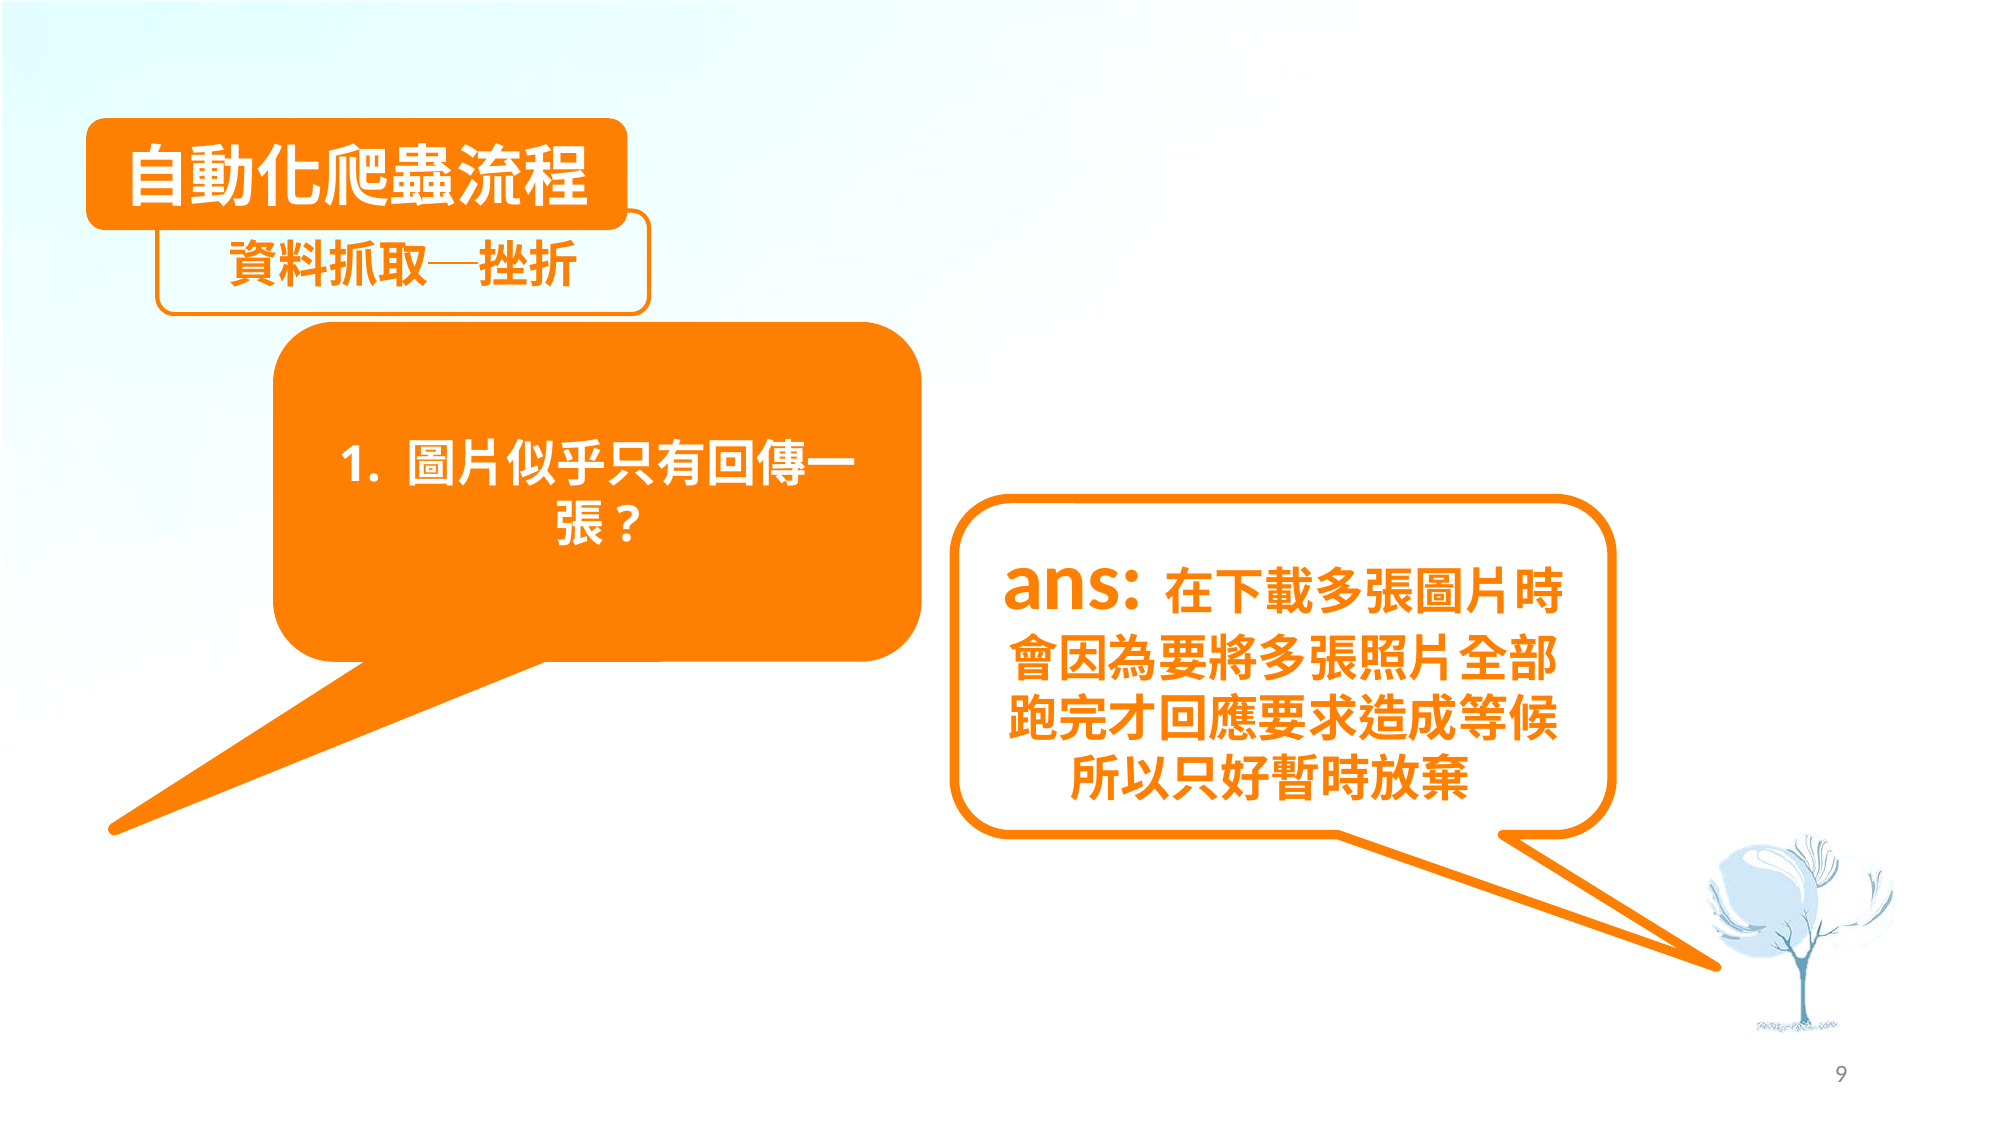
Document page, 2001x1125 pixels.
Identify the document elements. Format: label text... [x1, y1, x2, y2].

slide_number <編號> [1412, 1042, 1863, 1103]
text_box 資料抓取─挫折 [157, 210, 650, 315]
text_box ans:在下載多張圖片時會因為要將多張照片全部跑完才回應要求造成等候所以只好暫時放棄 [954, 498, 1696, 961]
text_box 1. 圖片似乎只有回傳一張? [114, 328, 916, 830]
text_box 自動化爬蟲流程 [86, 118, 628, 231]
picture [0, 0, 1953, 1063]
